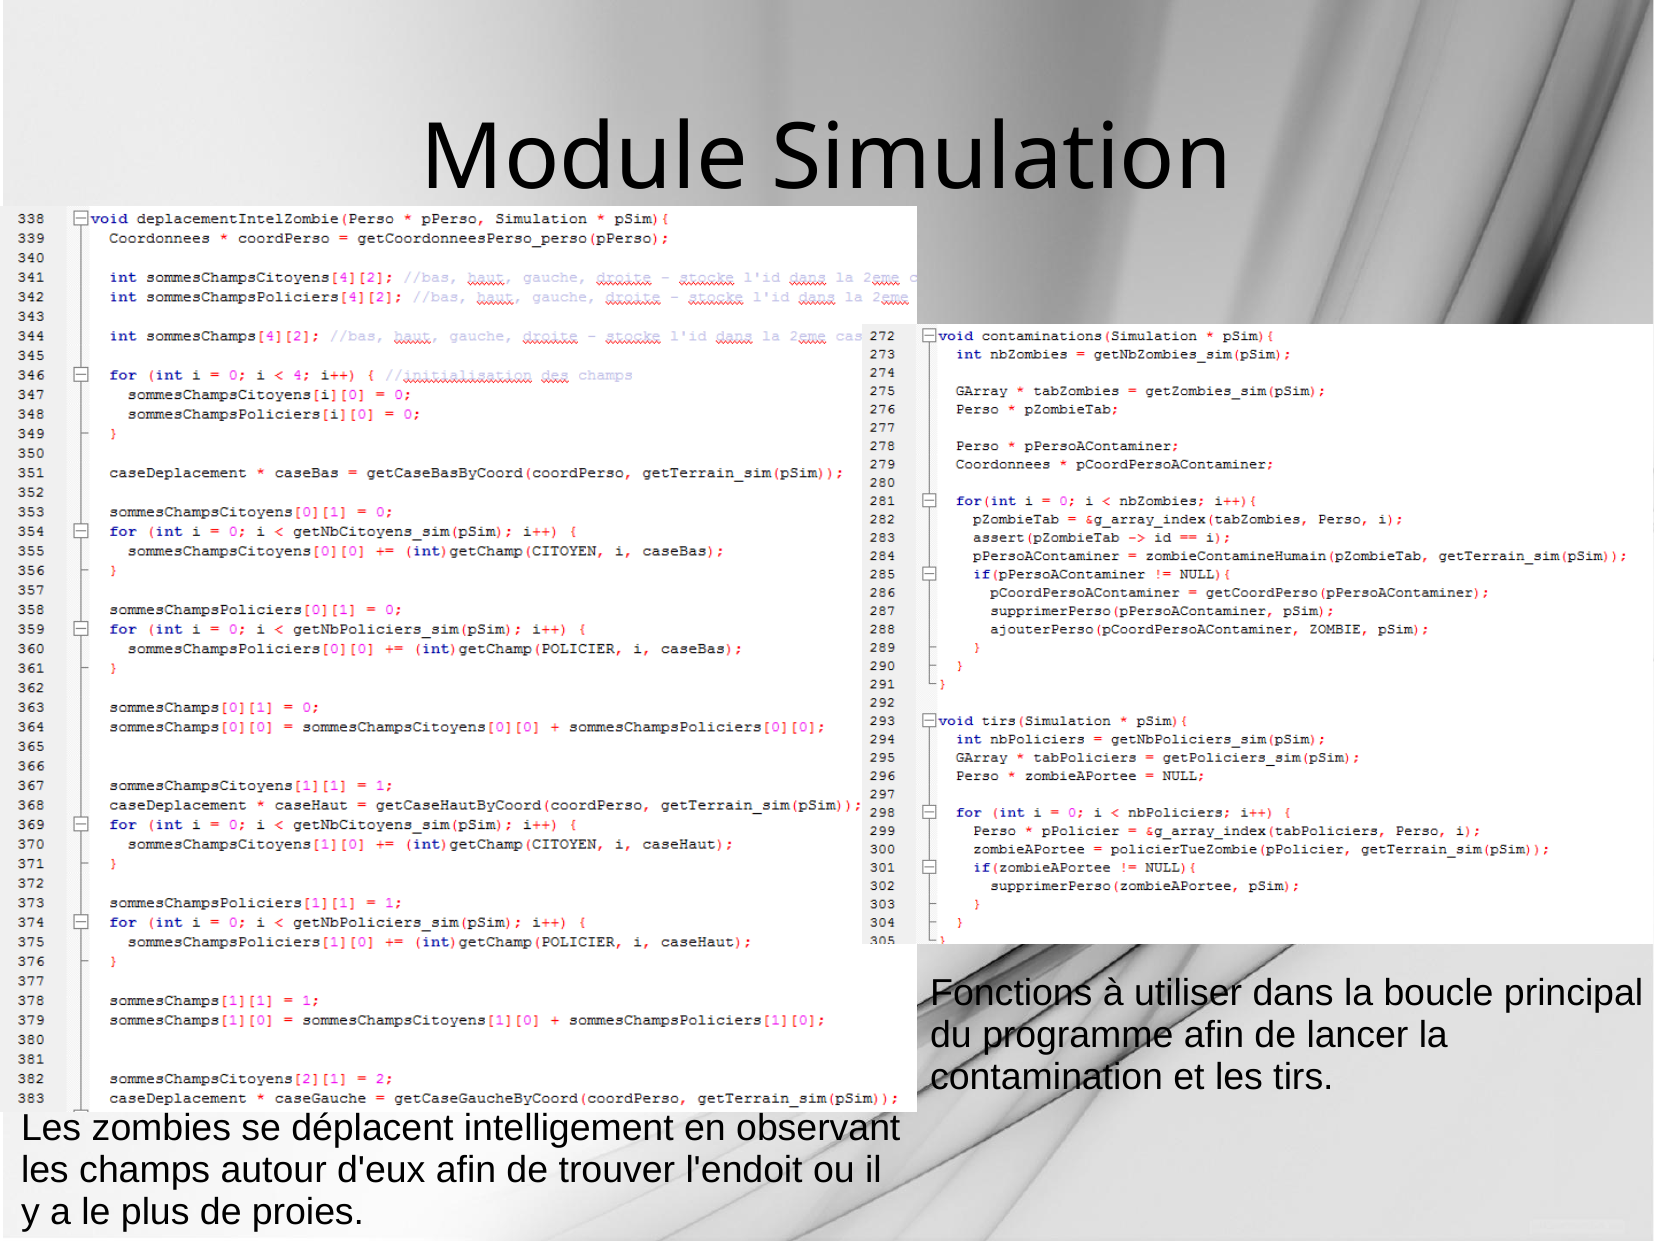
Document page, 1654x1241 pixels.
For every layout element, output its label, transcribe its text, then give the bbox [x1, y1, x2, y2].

text_box Les zombies se déplacent intelligement en observant les champs autour d'eux afin de trouver l'endoit ou il y a le plus de proies. [6, 1112, 916, 1241]
text_box Fonctions à utiliser dans la boucle principal du programme afin de lancer la contamination et les tirs. [917, 964, 1654, 1106]
title Module Simulation [82, 49, 1571, 257]
picture [0, 0, 1654, 1241]
